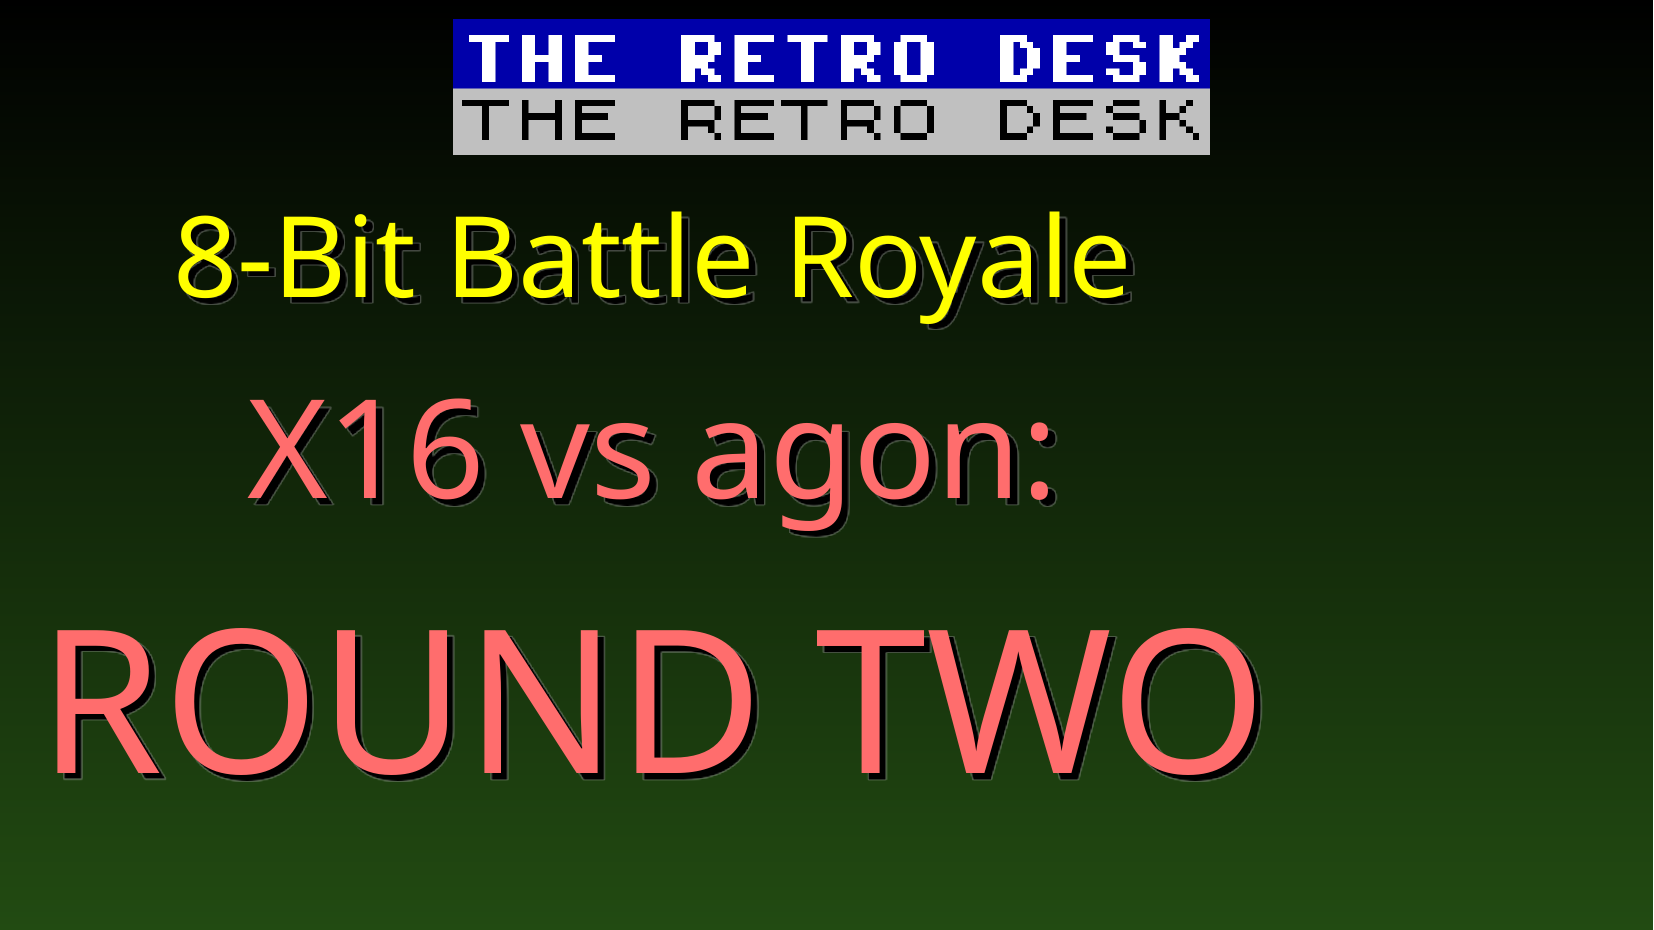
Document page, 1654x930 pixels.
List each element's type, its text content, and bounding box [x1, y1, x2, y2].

text_box 8-Bit Battle Royale X16 vs agon: ROUND TWO [24, 170, 1622, 658]
picture [453, 19, 1210, 155]
